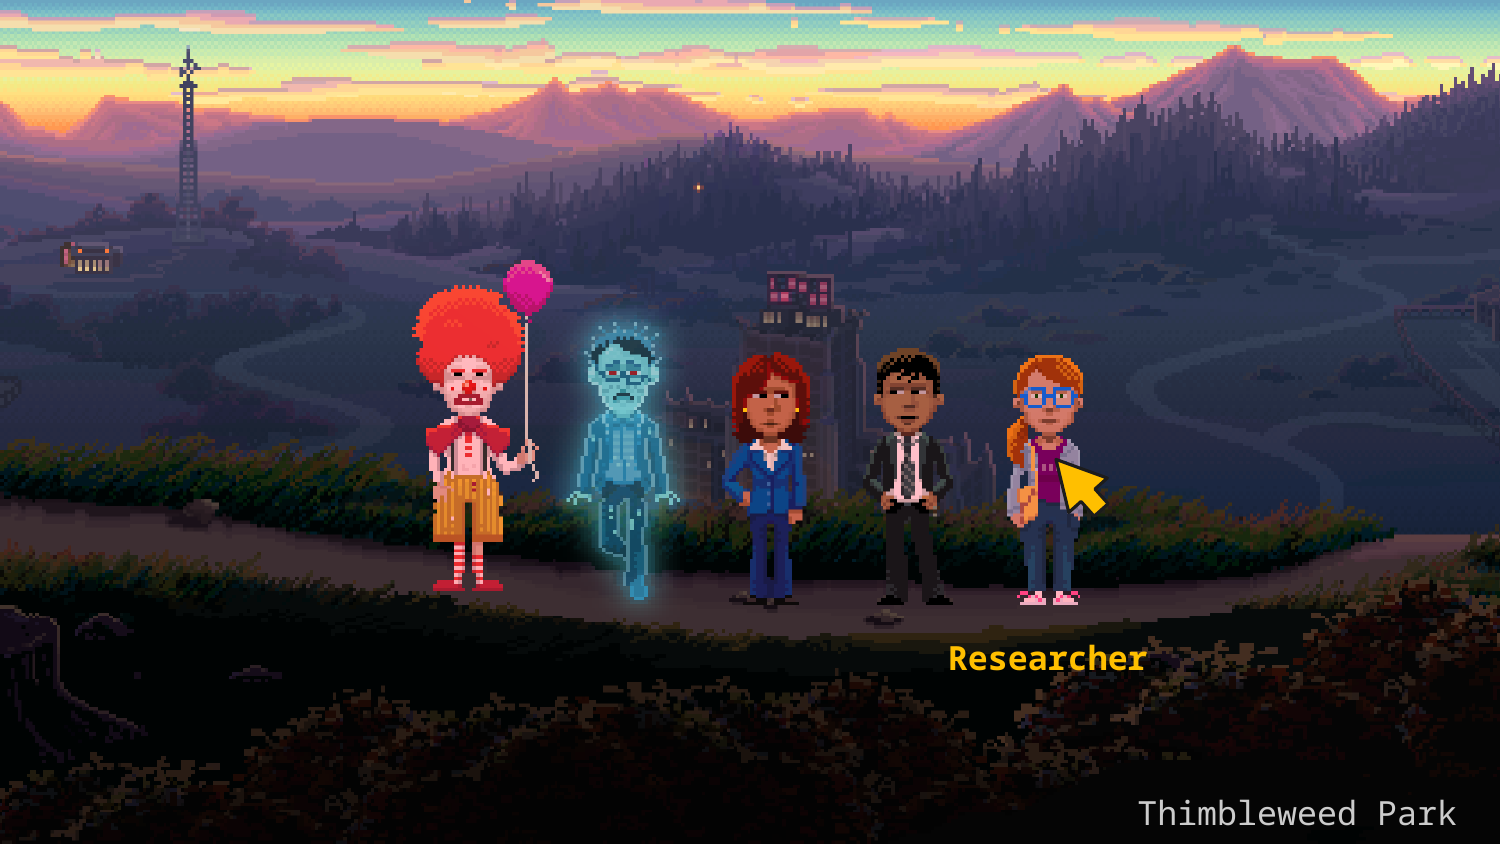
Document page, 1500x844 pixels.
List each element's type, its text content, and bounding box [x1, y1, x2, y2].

text_box [1055, 459, 1109, 517]
picture [0, 0, 1500, 844]
text_box Researcher [860, 627, 1235, 688]
text_box Thimbleweed Park [1122, 782, 1497, 844]
